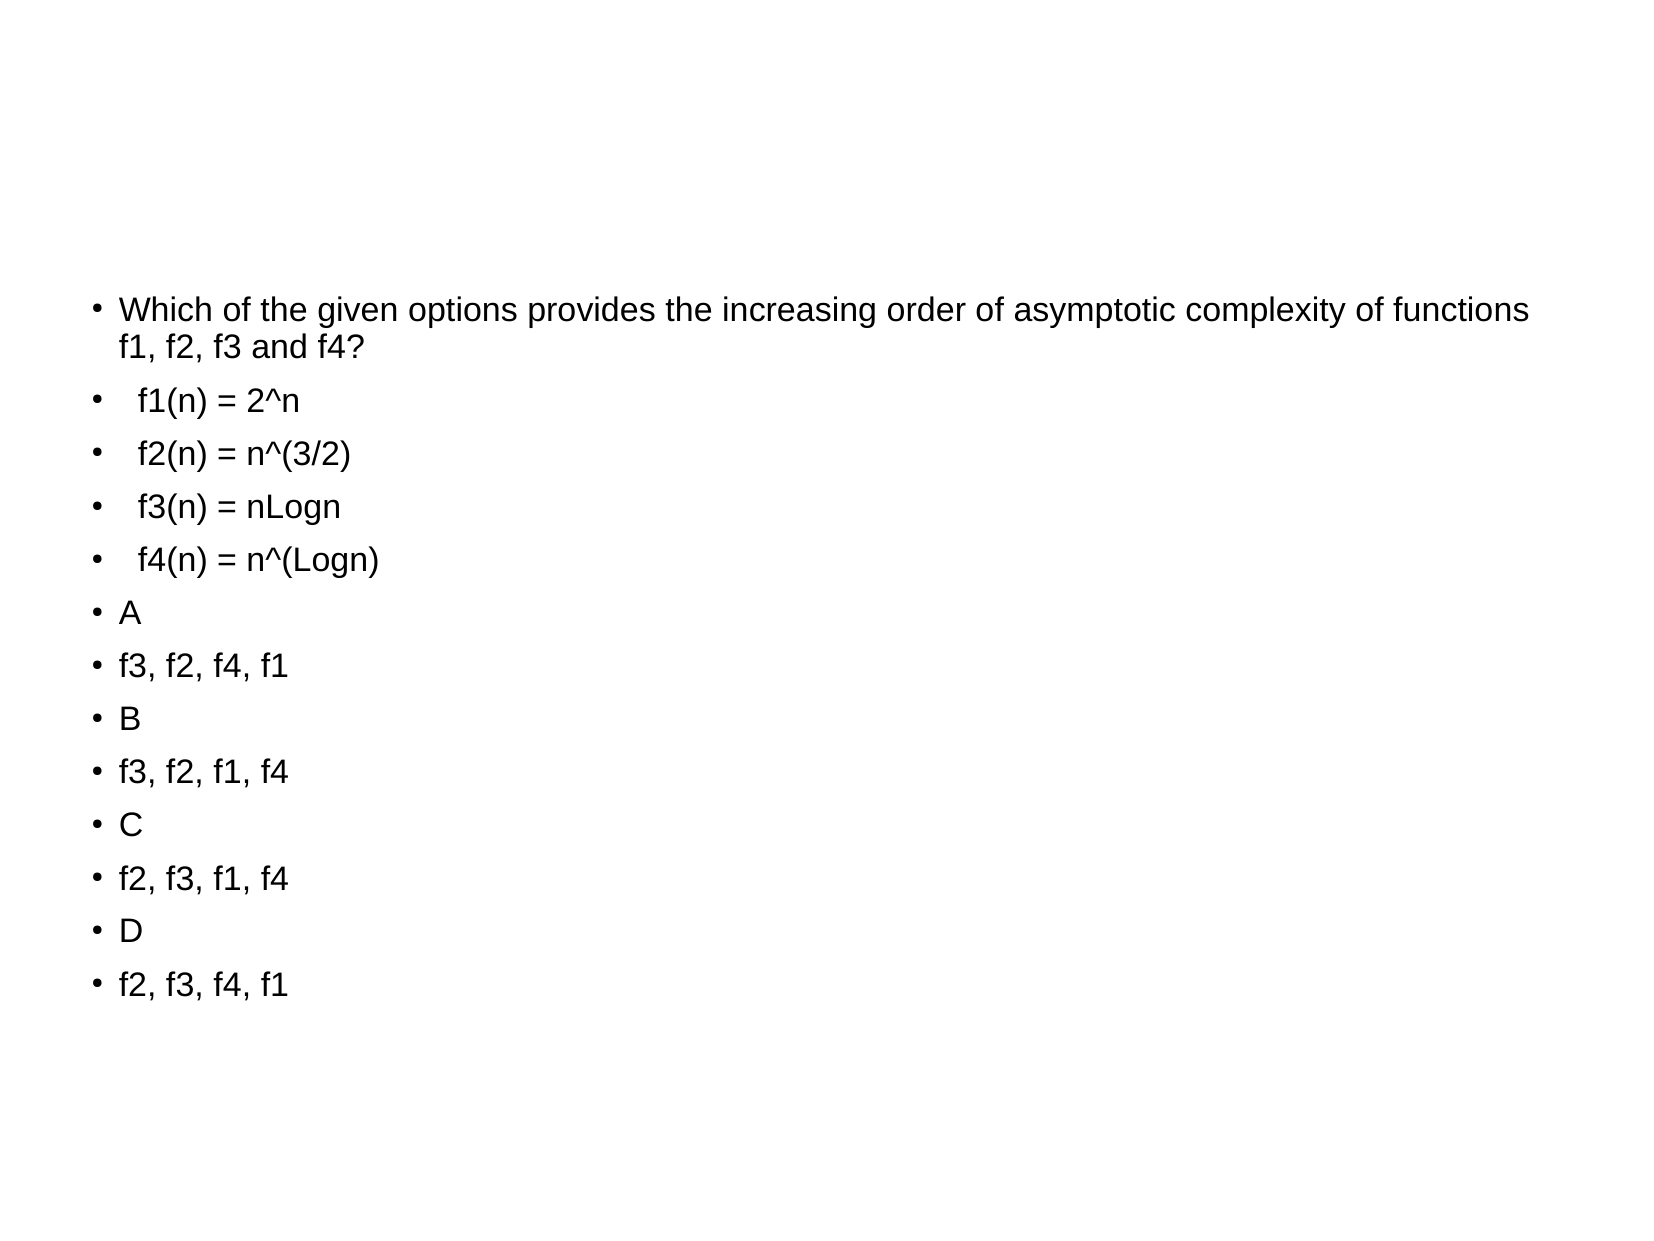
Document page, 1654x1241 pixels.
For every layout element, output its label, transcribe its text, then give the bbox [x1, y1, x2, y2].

list Which of the given options provides the increasing order of asymptotic complexity of functions f1, f2, f3 and f4? f1(n) = 2^n f2(n) = n^(3/2) f3(n) = nLogn f4(n) = n^(Logn) A f3, f2, f4, f1 B f3, f2, f1, f4 C f2, f3, f1, f4 D f2, f3, f4, f1 [82, 290, 1571, 1010]
